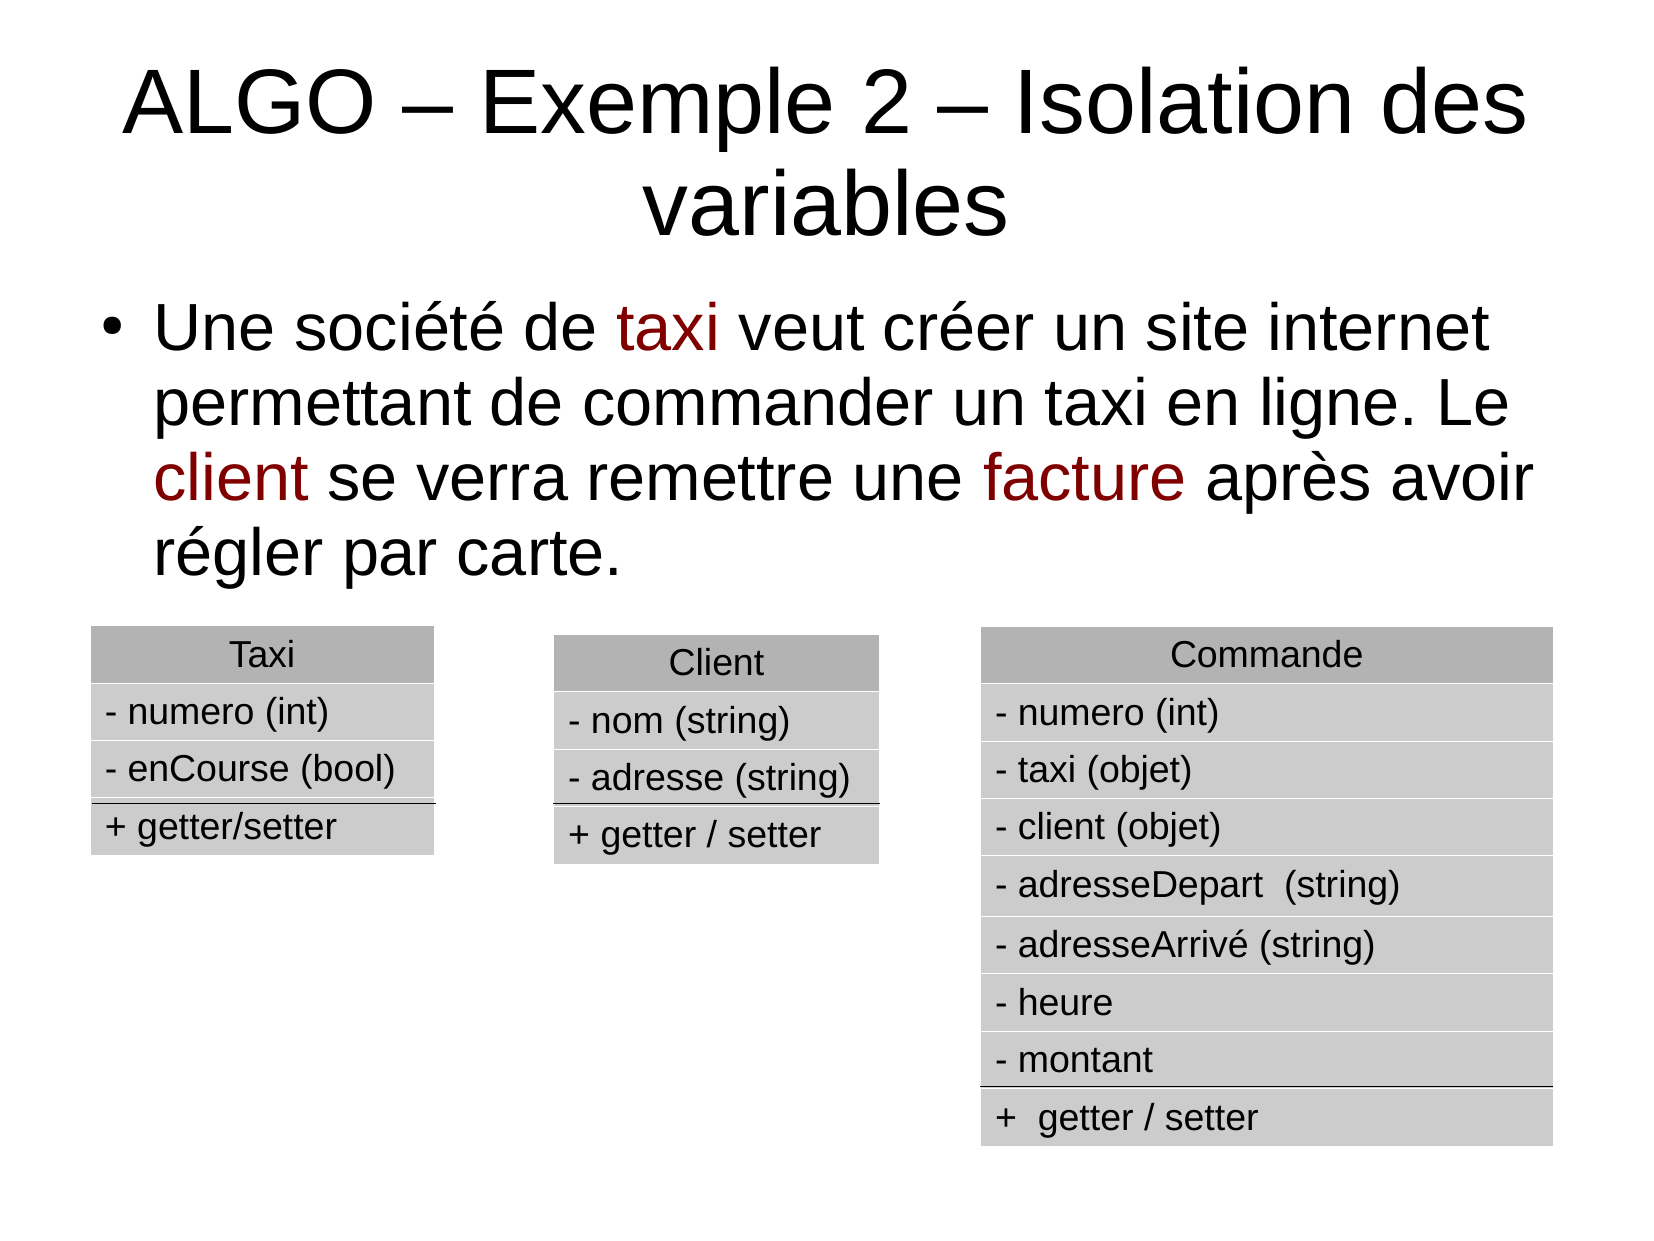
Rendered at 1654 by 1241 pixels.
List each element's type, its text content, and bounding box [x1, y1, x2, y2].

table_cell - client (objet) [981, 799, 1553, 855]
table_cell + getter/setter [91, 798, 434, 855]
table_cell - adresseArrivé (string) [981, 917, 1553, 973]
table_cell + getter / setter [981, 1089, 1553, 1146]
table_cell - numero (int) [981, 684, 1553, 741]
list Une société de taxi veut créer un site internet permettant de commander un taxi en ligne. Le client se verra remettre une facture après avoir régler par carte. [82, 290, 1571, 1010]
title ALGO – Exemple 2 – Isolation des variables [82, 49, 1571, 257]
table_cell - taxi (objet) [981, 742, 1553, 798]
table_cell - numero (int) [91, 684, 434, 740]
table_header Client [554, 635, 879, 691]
table_cell - montant [981, 1032, 1553, 1086]
table_cell - adresse (string) [554, 750, 879, 803]
table_header Taxi [91, 626, 434, 683]
table_cell - nom (string) [554, 692, 879, 749]
table_cell - heure [981, 974, 1553, 1031]
table_cell - enCourse (bool) [91, 741, 434, 797]
table_cell + getter / setter [554, 807, 879, 864]
table_cell - adresseDepart (string) [981, 856, 1553, 916]
table_header Commande [981, 627, 1553, 683]
